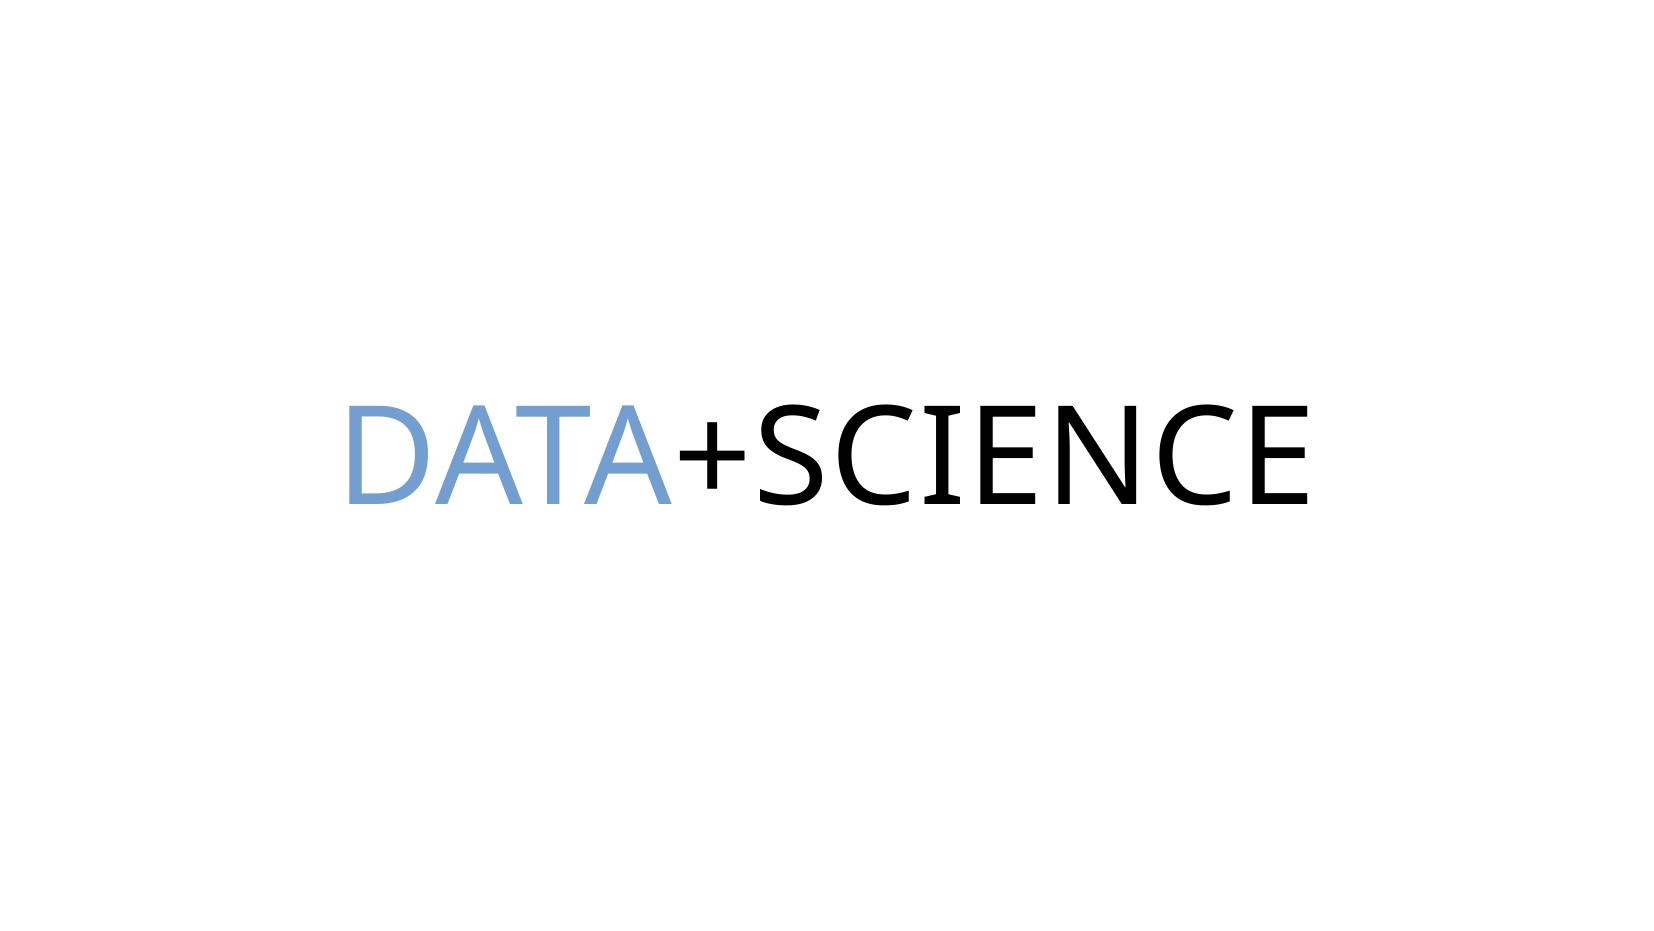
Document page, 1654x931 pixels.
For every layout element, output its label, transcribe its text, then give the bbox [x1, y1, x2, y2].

title DATA+SCIENCE [127, 367, 1527, 535]
